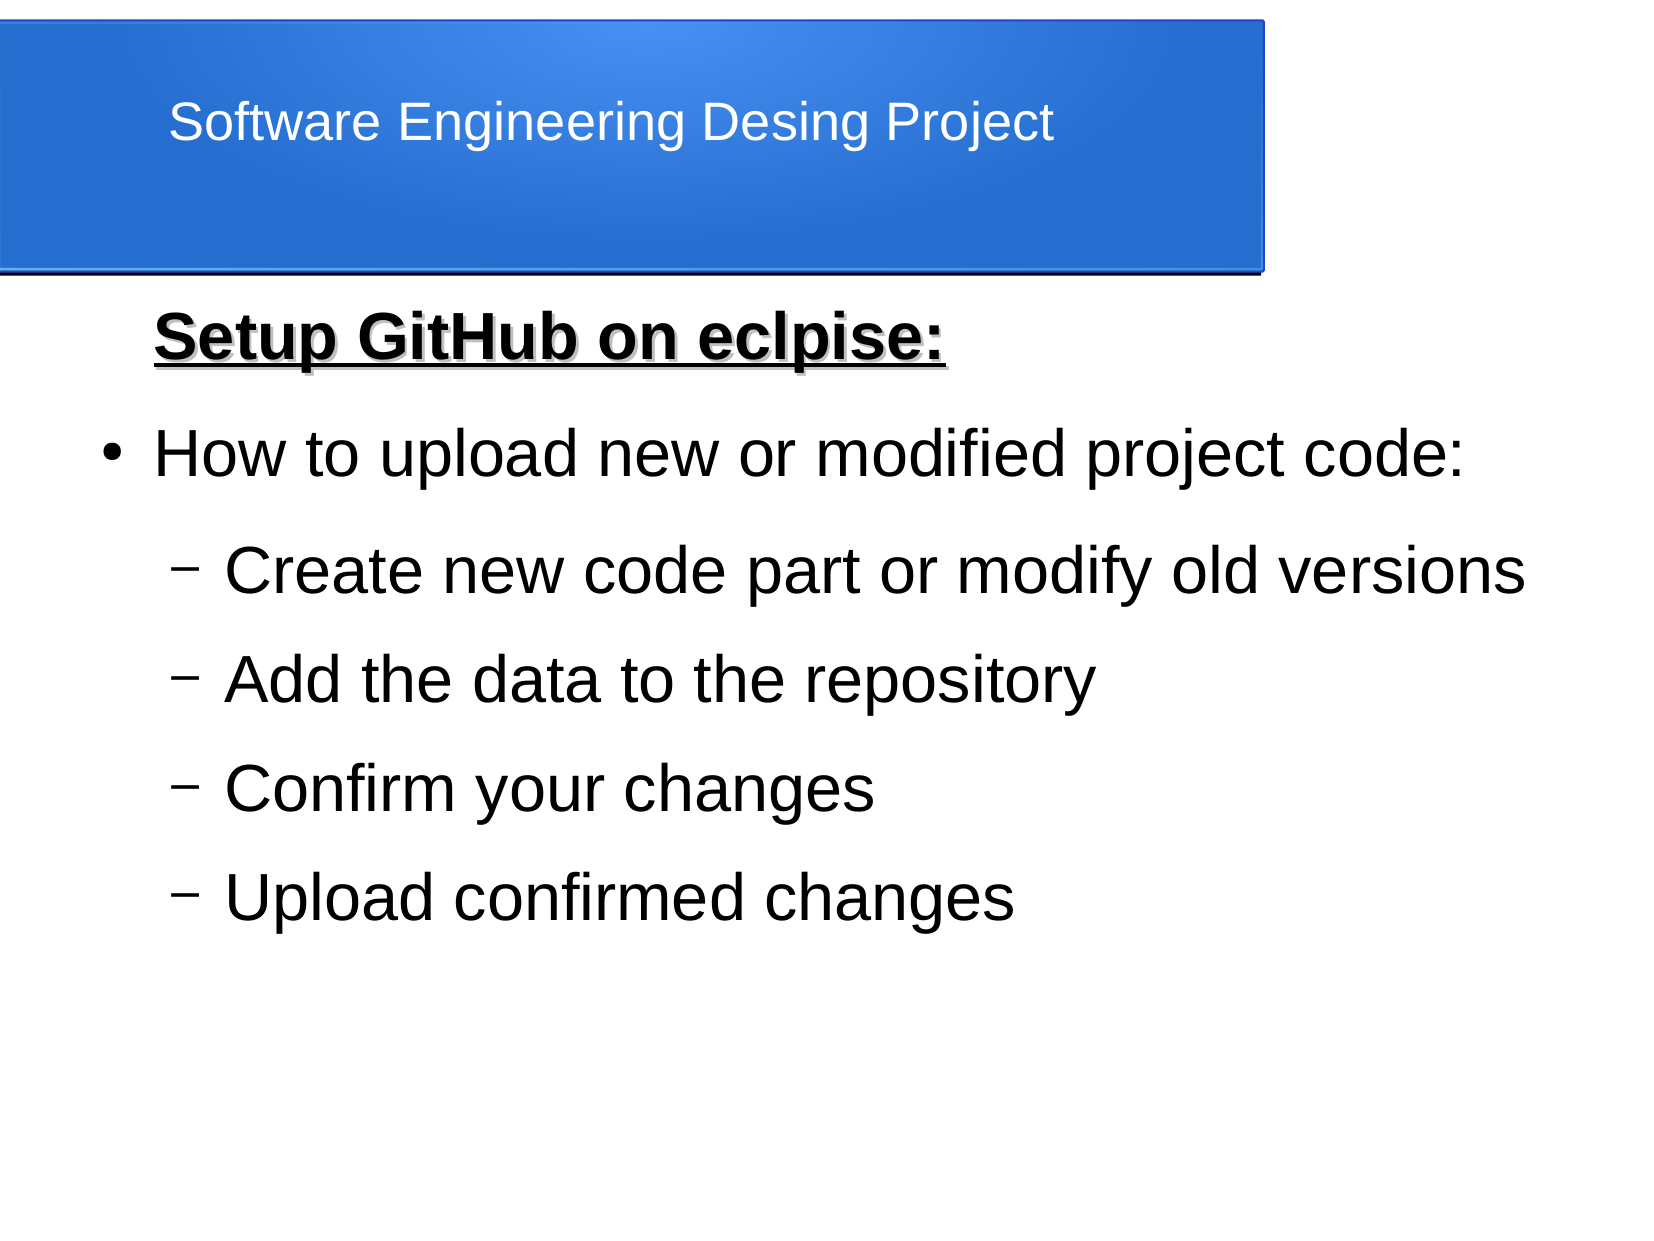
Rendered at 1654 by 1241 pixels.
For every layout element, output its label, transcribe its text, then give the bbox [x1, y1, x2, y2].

list Setup GitHub on eclpise: How to upload new or modified project code: Create new code part or modify old versions Add the data to the repository Confirm your changes Upload confirmed changes [82, 299, 1571, 1019]
text_box Software Engineering Desing Project [153, 83, 1134, 201]
